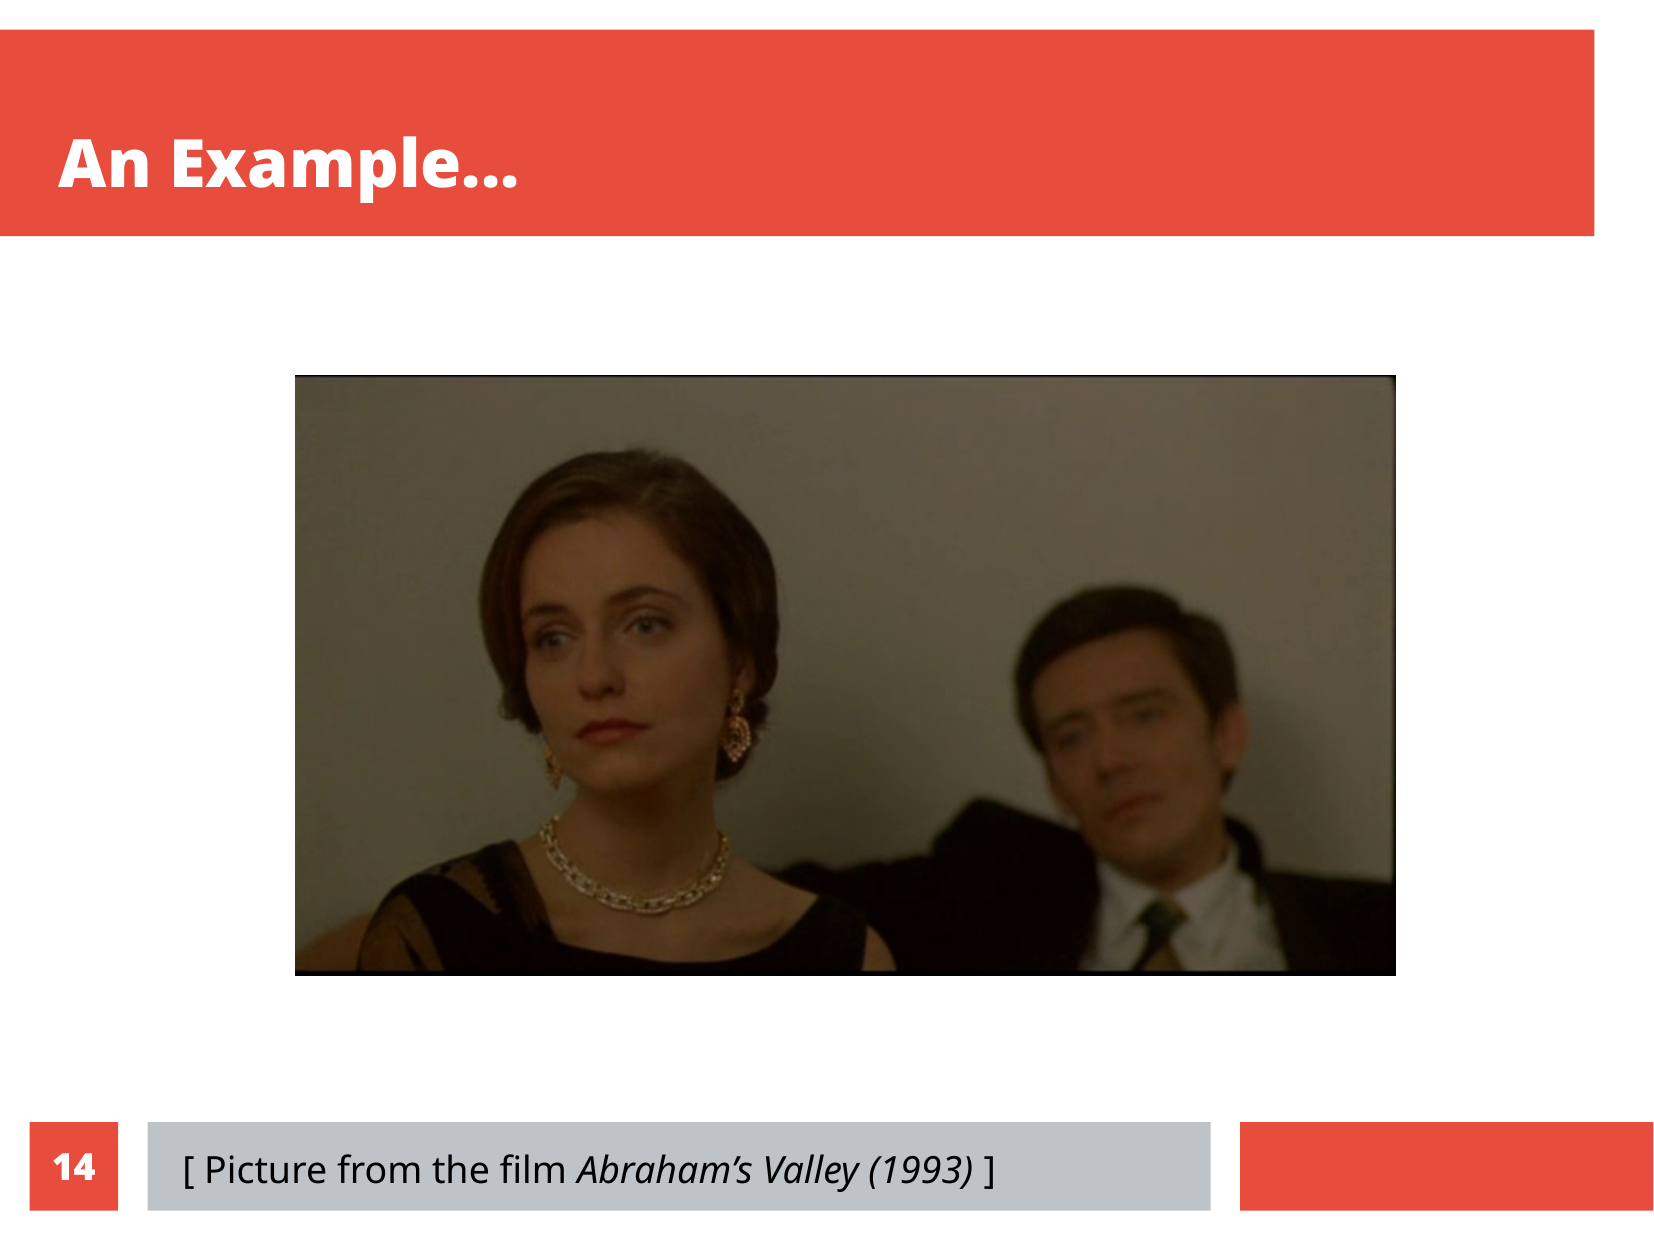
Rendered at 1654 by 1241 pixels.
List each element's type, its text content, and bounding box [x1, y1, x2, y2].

picture [295, 375, 1396, 976]
text_box [ Picture from the film Abraham’s Valley (1993) ] [132, 1136, 1208, 1211]
title An Example... [59, 59, 1595, 207]
